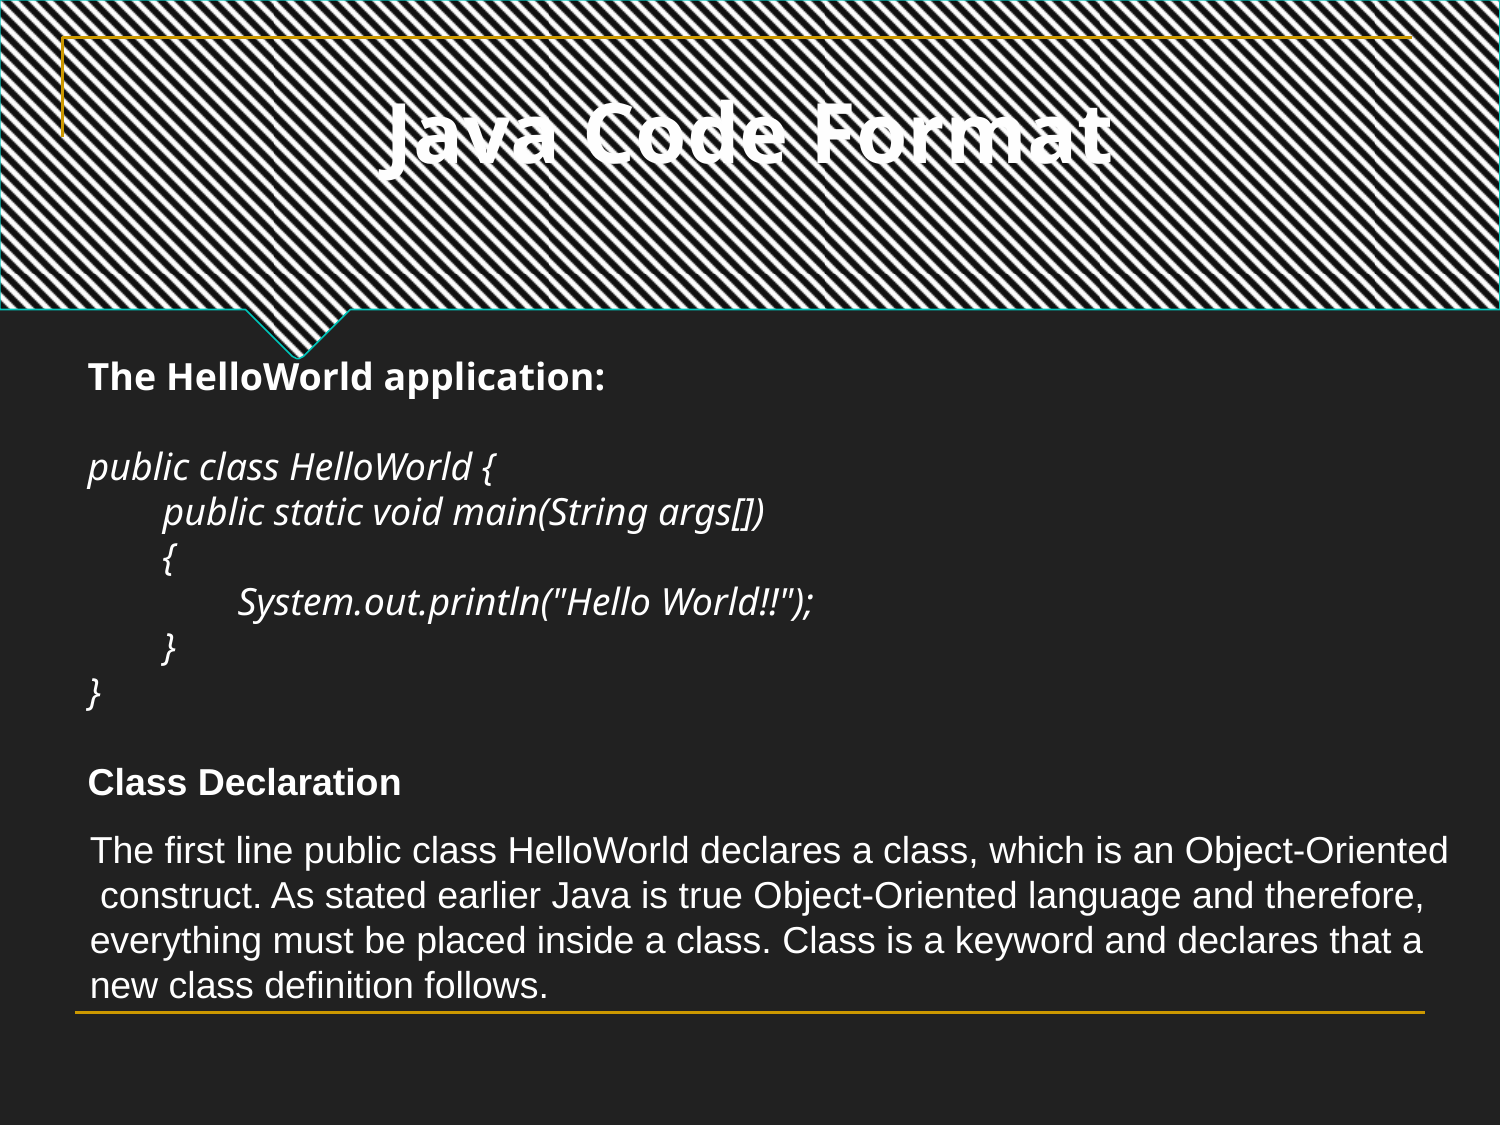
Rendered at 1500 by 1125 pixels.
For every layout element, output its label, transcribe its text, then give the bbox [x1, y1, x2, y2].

text_box The HelloWorld application: public class HelloWorld { public static void main(String args[]) { System.out.println("Hello World!!"); } } Class Declaration The first line public class HelloWorld declares a class, which is an Object-Oriented construct. As stated earlier Java is true Object-Oriented language and therefore, everything must be placed inside a class. Class is a keyword and declares that a new class definition follows. [87, 327, 1458, 1007]
picture [1, 1, 1499, 327]
title Java Code Format [132, 73, 1368, 233]
